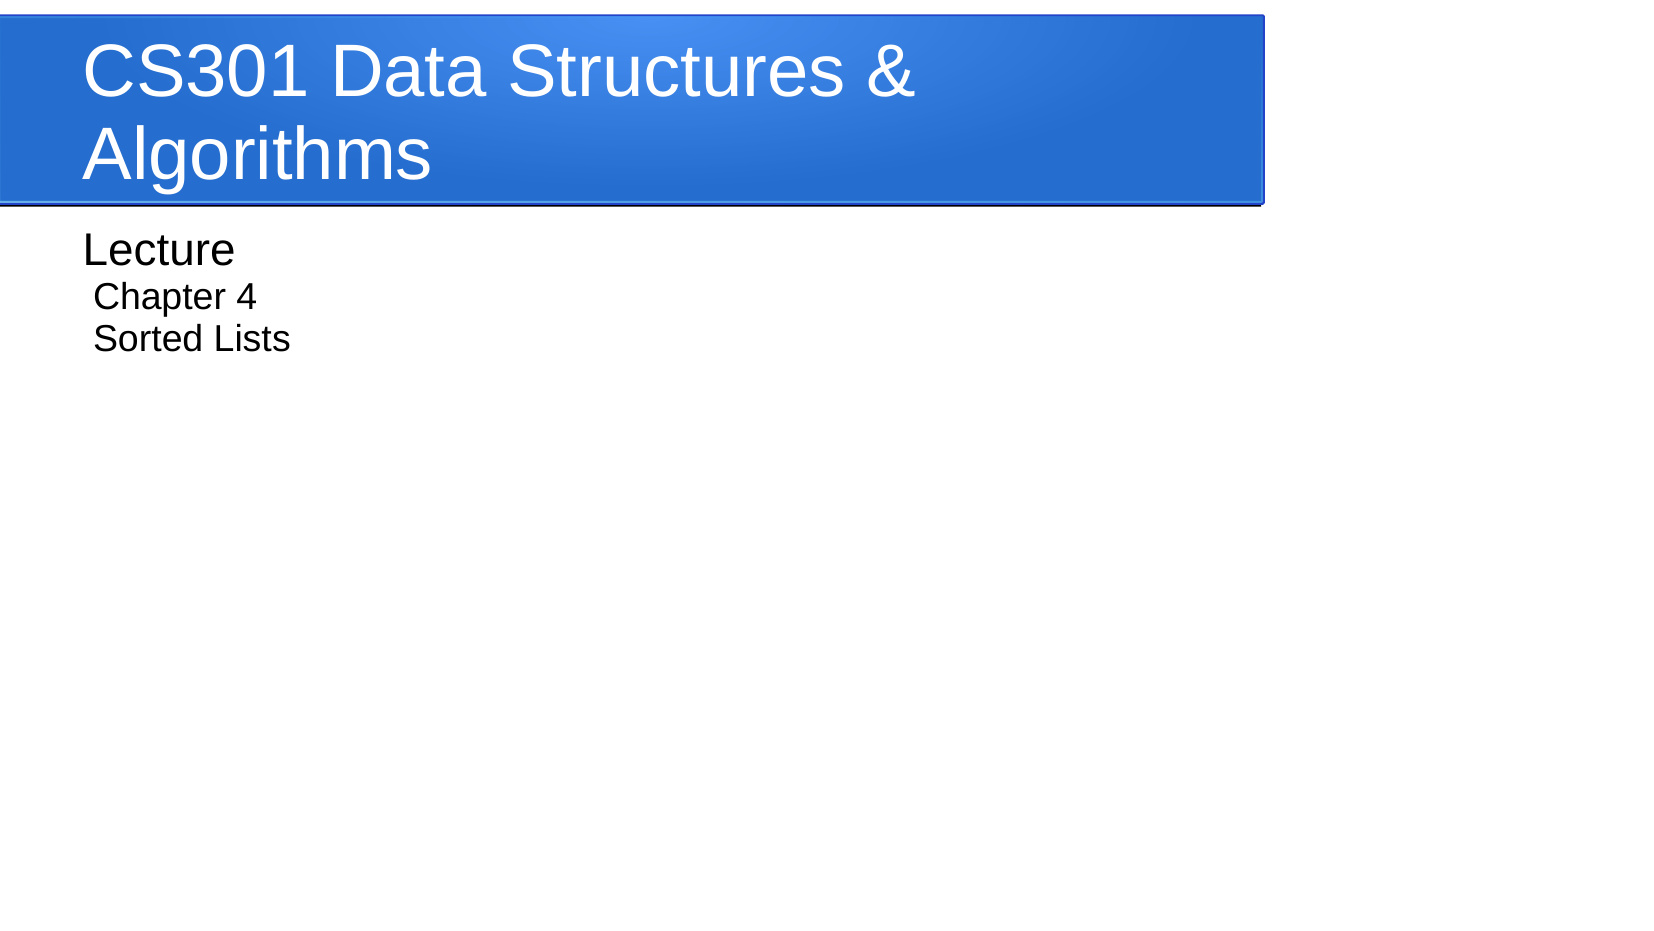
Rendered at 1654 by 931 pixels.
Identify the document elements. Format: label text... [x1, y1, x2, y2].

subtitle Lecture Chapter 4 Sorted Lists [82, 224, 541, 436]
title CS301 Data Structures & Algorithms [82, 29, 1235, 196]
